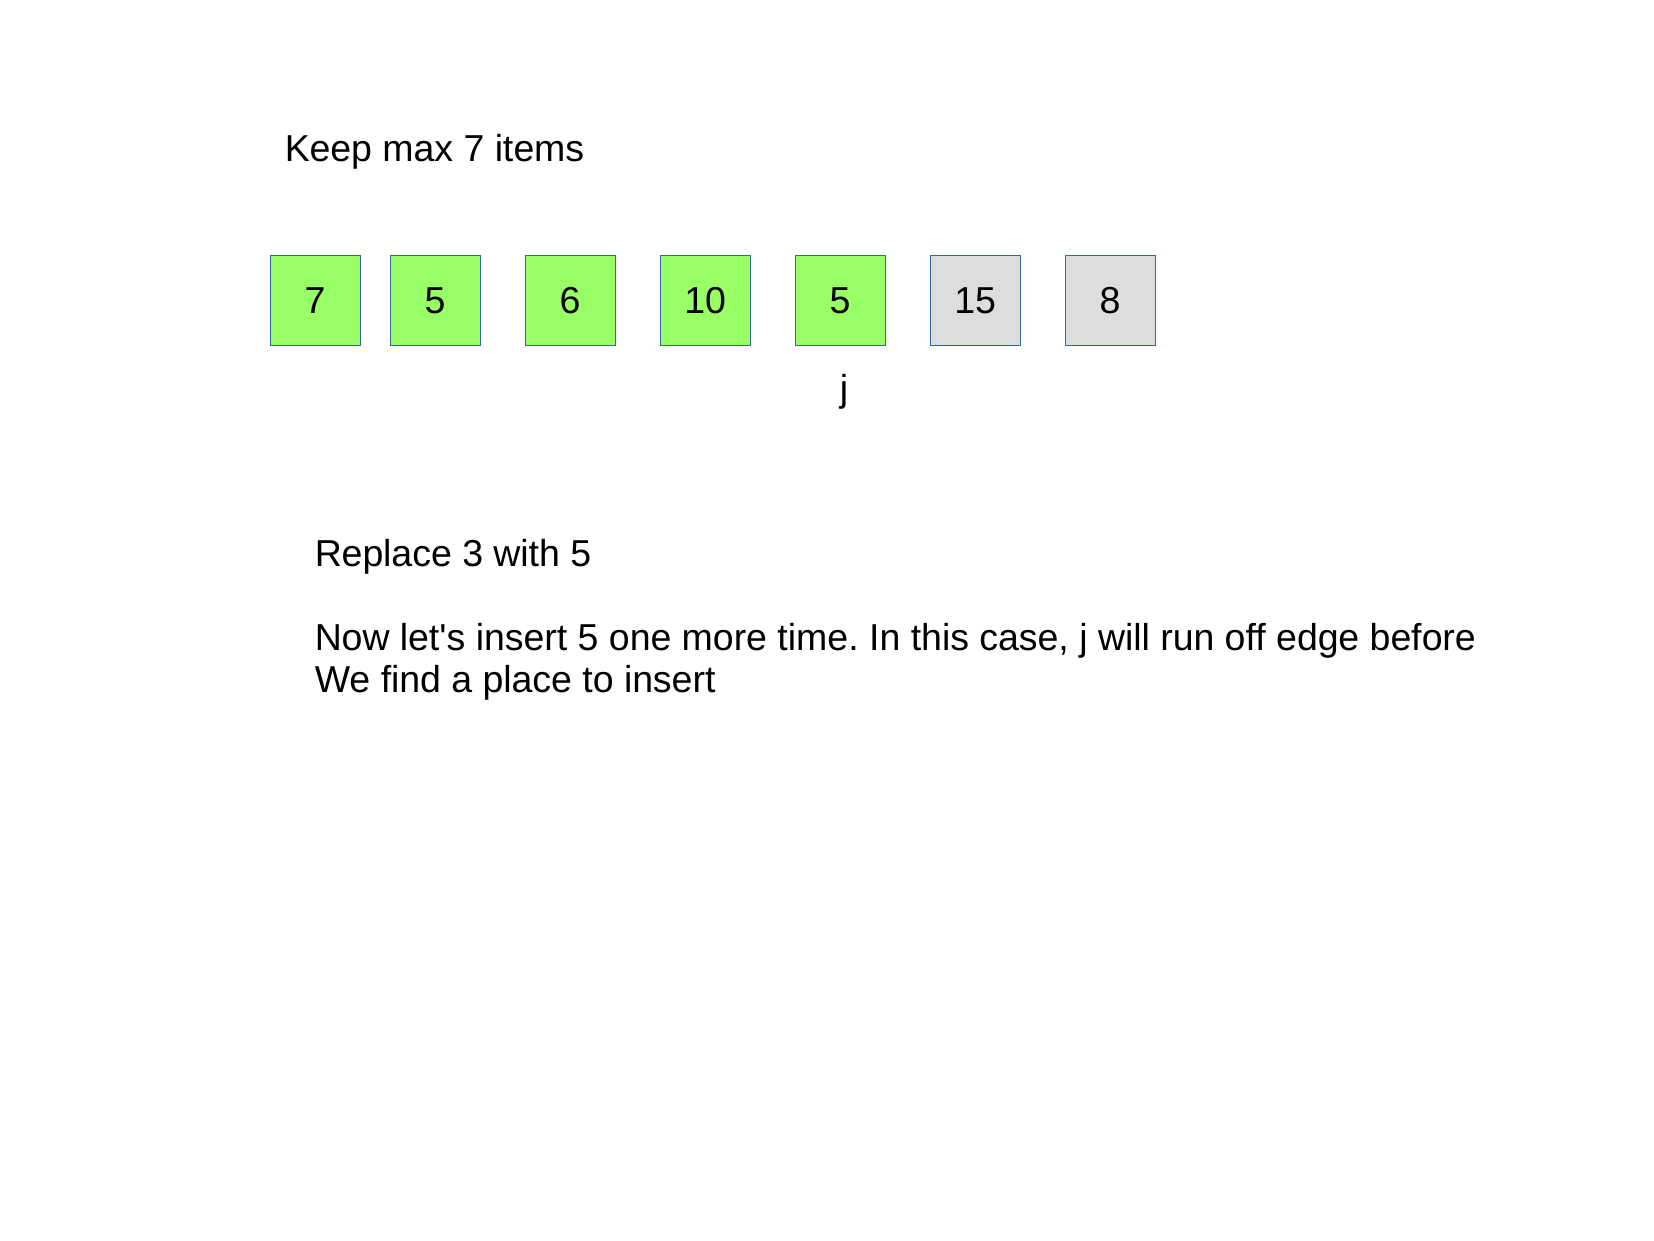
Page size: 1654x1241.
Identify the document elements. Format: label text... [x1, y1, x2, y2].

text_box 5 [795, 255, 886, 346]
text_box Keep max 7 items [270, 120, 600, 177]
text_box 10 [660, 255, 751, 346]
text_box Replace 3 with 5 Now let's insert 5 one more time. In this case, j will run off edge before We find a place to insert [300, 525, 1492, 708]
text_box 15 [930, 255, 1021, 346]
text_box j [825, 360, 863, 417]
text_box 7 [270, 255, 361, 346]
text_box 6 [525, 255, 616, 346]
text_box 5 [390, 255, 481, 346]
text_box 8 [1065, 255, 1156, 346]
